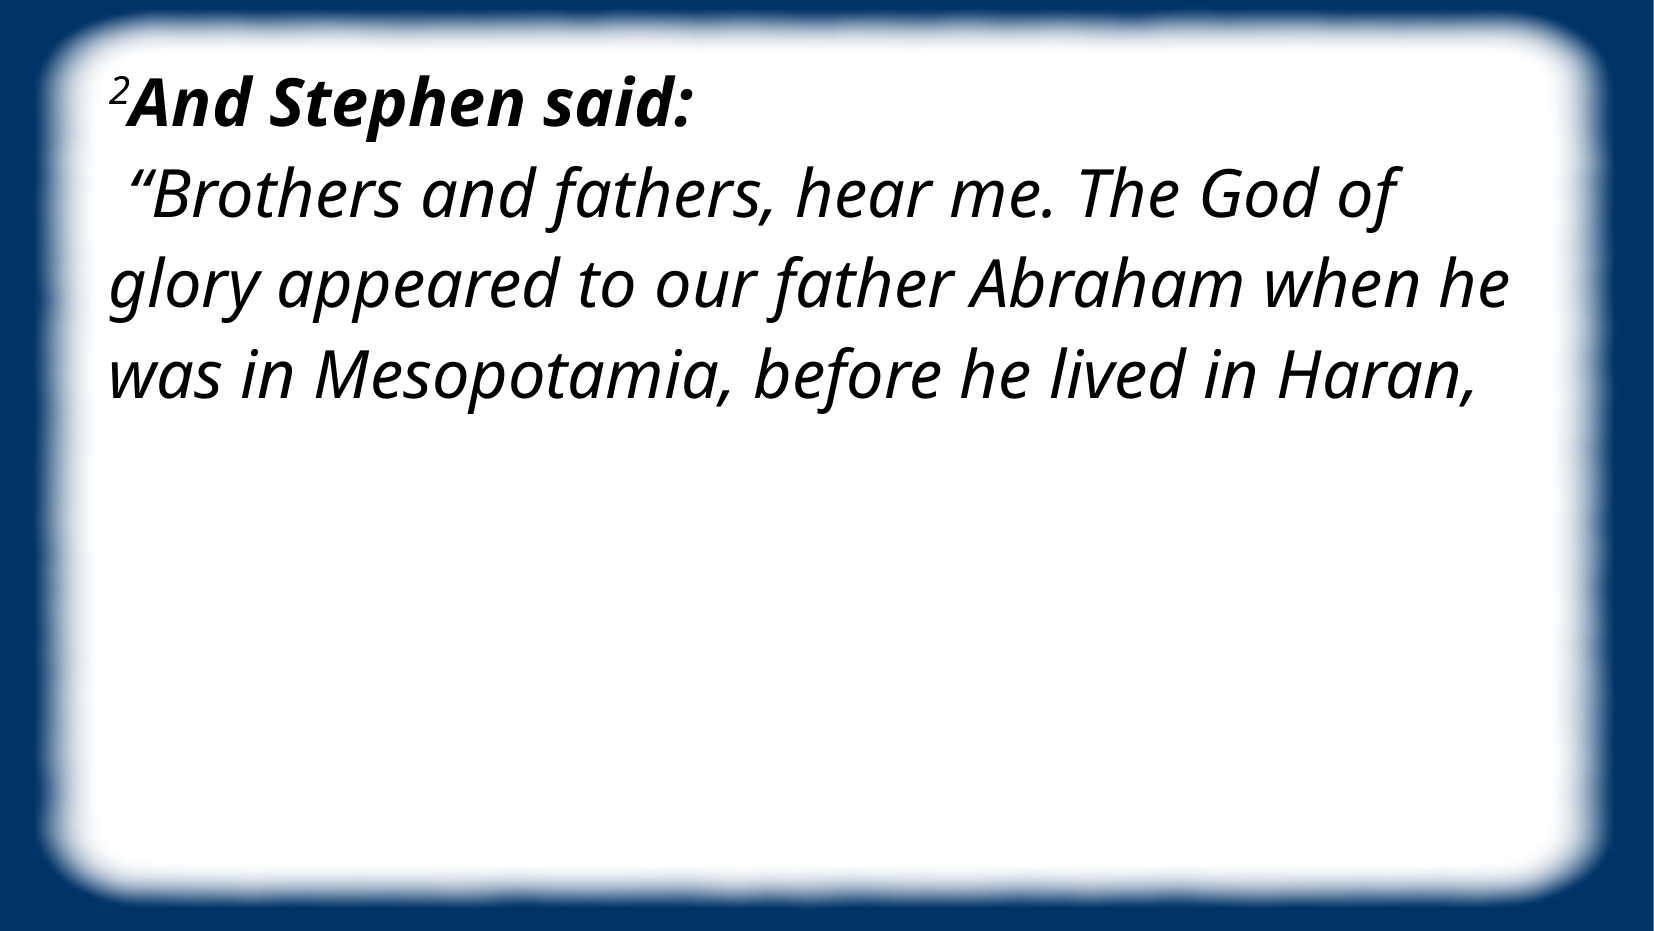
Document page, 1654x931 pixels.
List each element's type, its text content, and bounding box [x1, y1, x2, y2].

text_box 2And Stephen said: “Brothers and fathers, hear me. The God of glory appeared to our father Abraham when he was in Mesopotamia, before he lived in Haran, [94, 47, 1565, 418]
picture [0, 0, 1654, 931]
